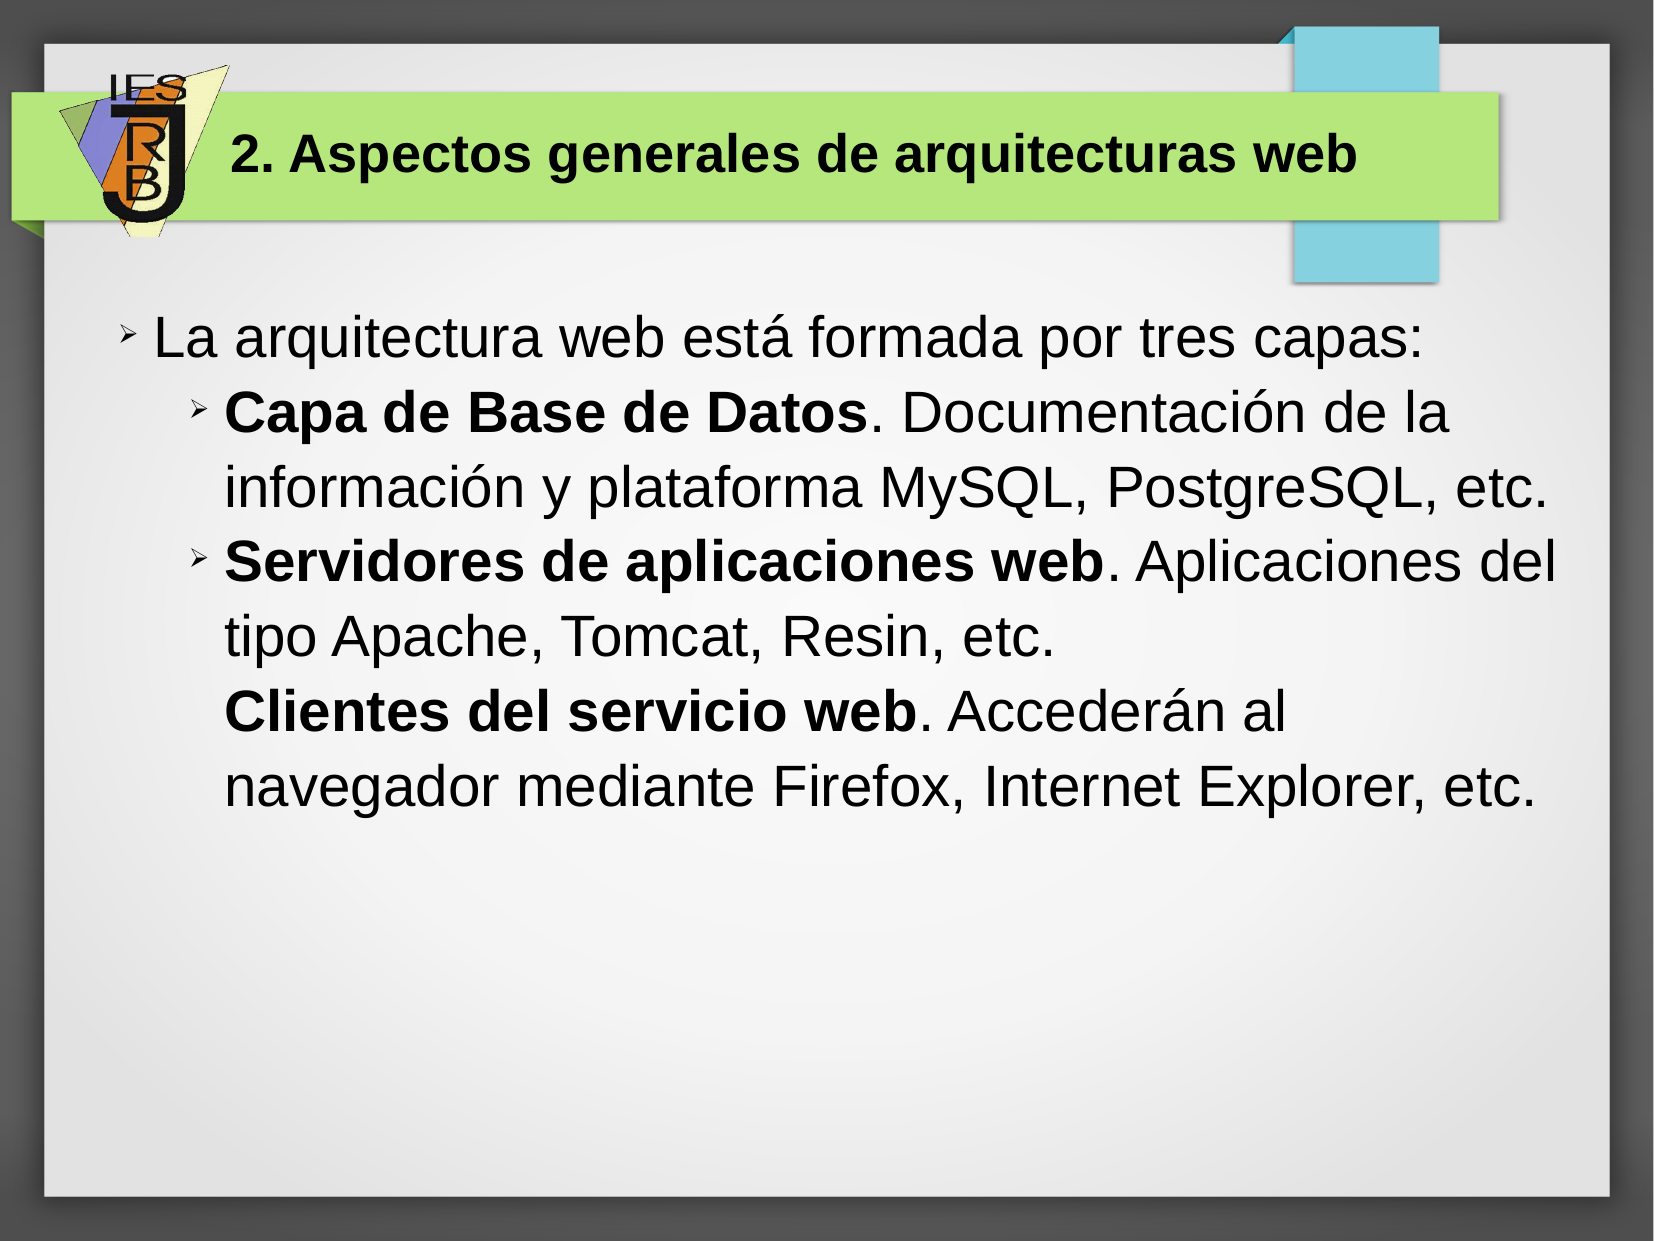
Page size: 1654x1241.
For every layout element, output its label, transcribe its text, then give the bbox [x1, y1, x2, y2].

picture [0, 0, 1654, 1241]
subtitle La arquitectura web está formada por tres capas: Capa de Base de Datos. Documentación de la información y plataforma MySQL, PostgreSQL, etc. Servidores de aplicaciones web. Aplicaciones del tipo Apache, Tomcat, Resin, etc. Clientes del servicio web. Accederán al navegador mediante Firefox, Internet Explorer, etc. [82, 295, 1571, 1241]
title 2. Aspectos generales de arquitecturas web [230, 88, 1501, 219]
